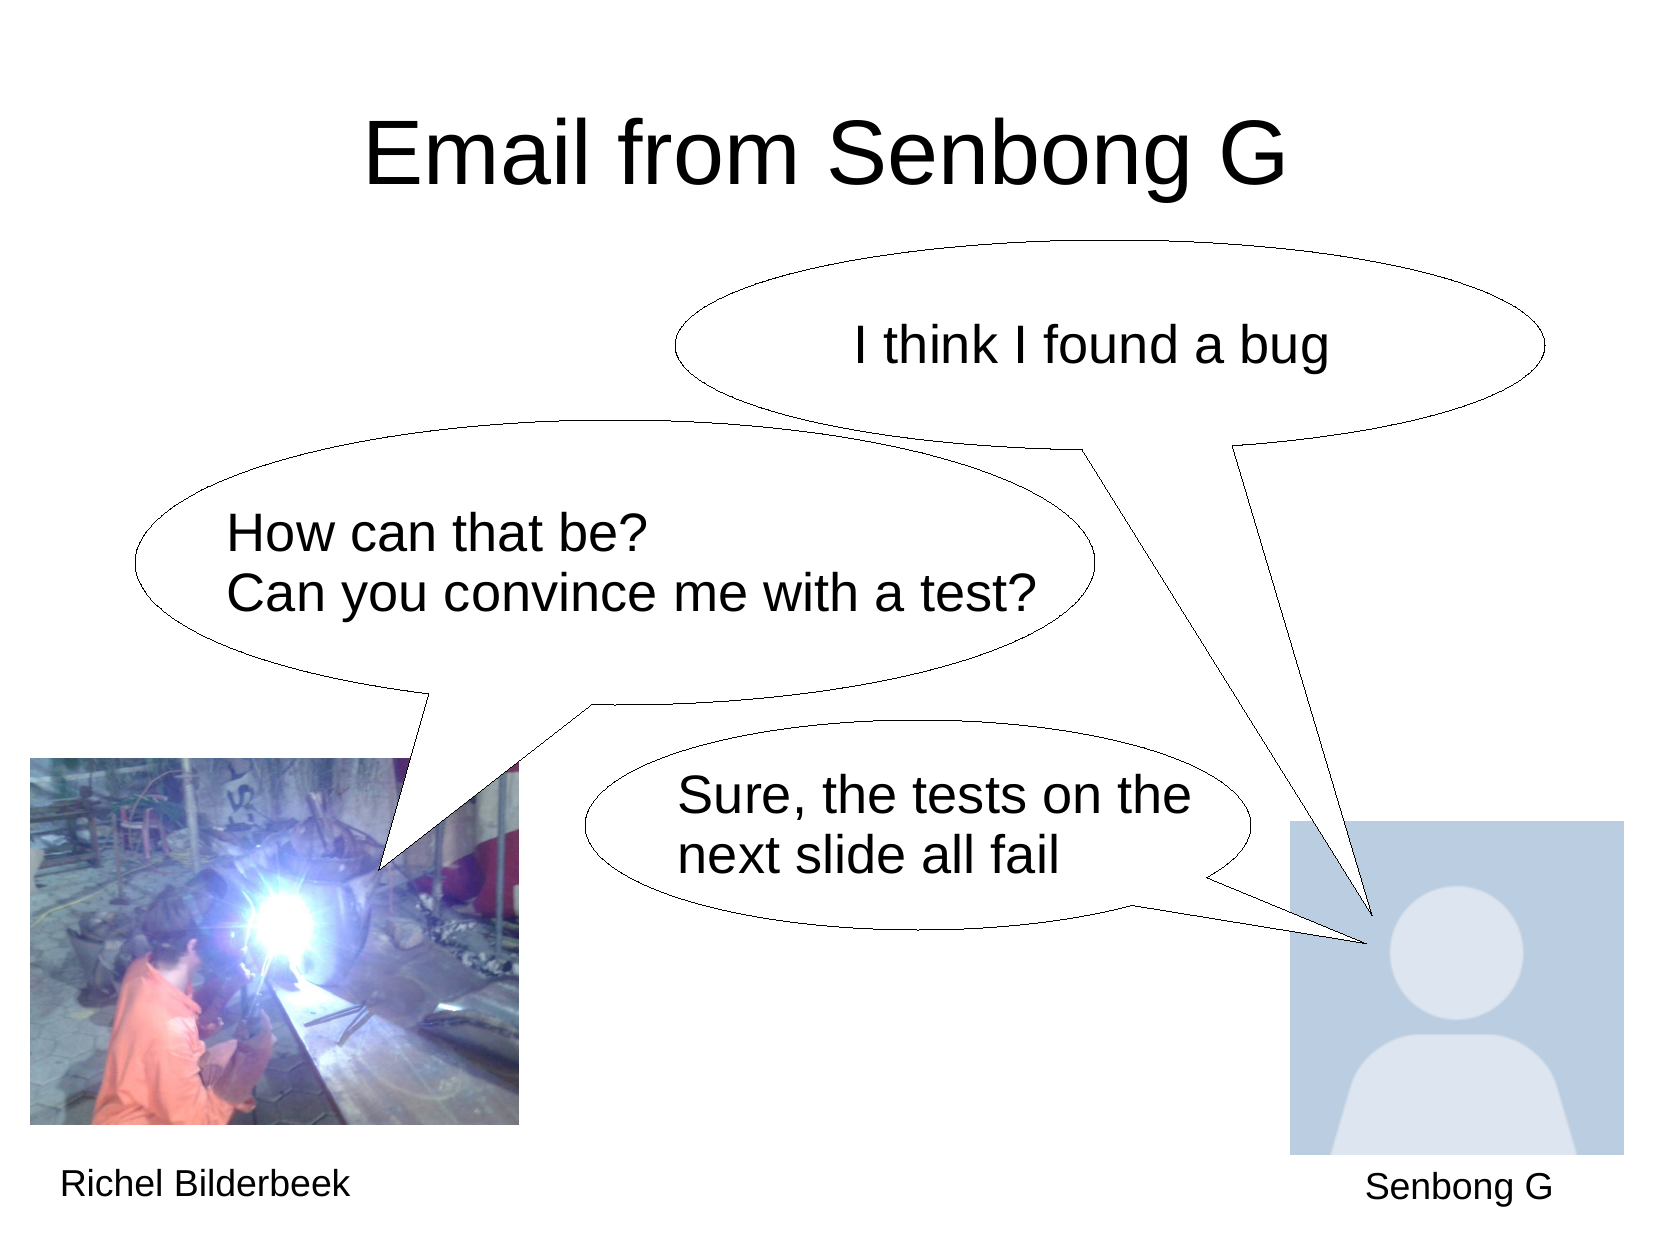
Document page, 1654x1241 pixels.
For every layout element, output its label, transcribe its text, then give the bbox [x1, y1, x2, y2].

text_box I think I found a bug [675, 240, 1546, 916]
text_box Sure, the tests on the next slide all fail [585, 720, 1367, 944]
text_box Richel Bilderbeek [45, 1155, 511, 1212]
text_box Senbong G [1350, 1158, 1576, 1216]
picture [1290, 821, 1624, 1156]
text_box How can that be? Can you convince me with a test? [135, 420, 1095, 871]
title Email from Senbong G [82, 49, 1571, 257]
picture [30, 758, 519, 1126]
